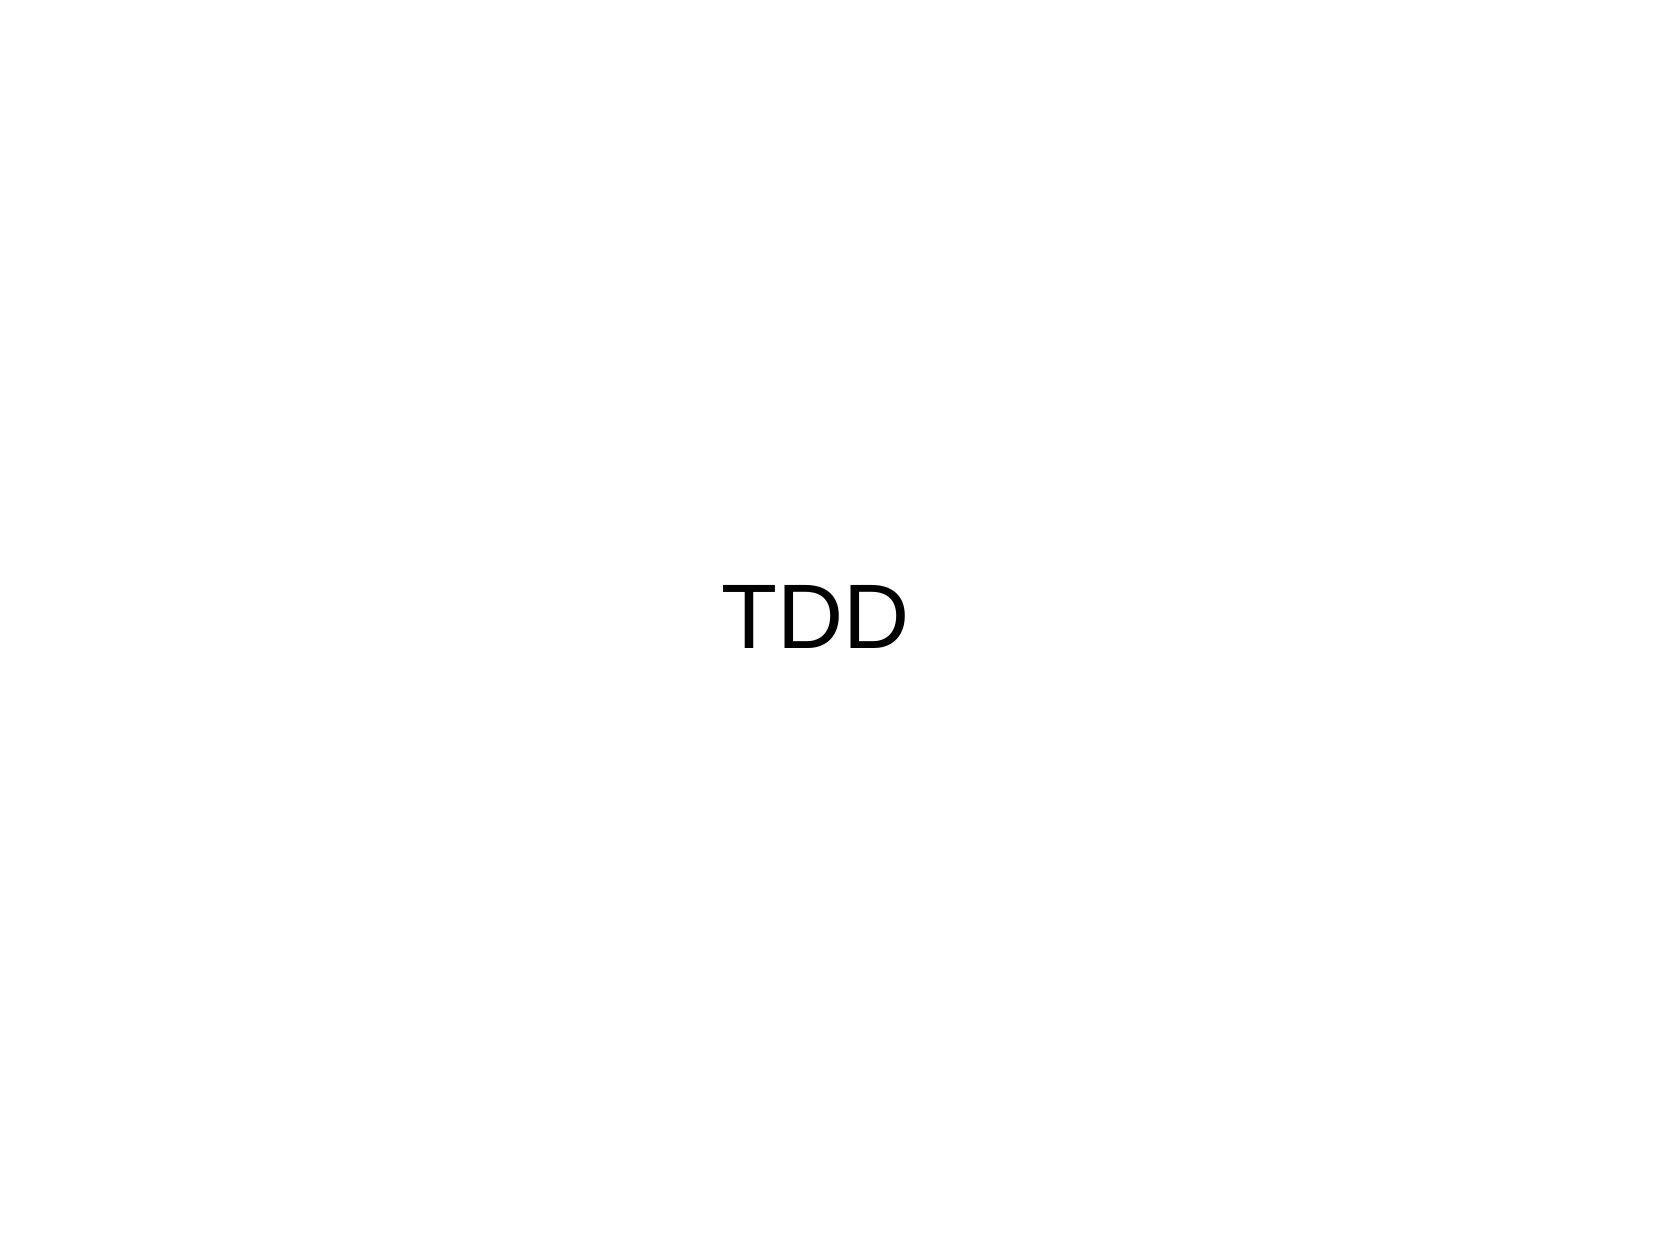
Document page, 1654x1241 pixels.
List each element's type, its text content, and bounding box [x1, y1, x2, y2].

title TDD [71, 512, 1561, 721]
